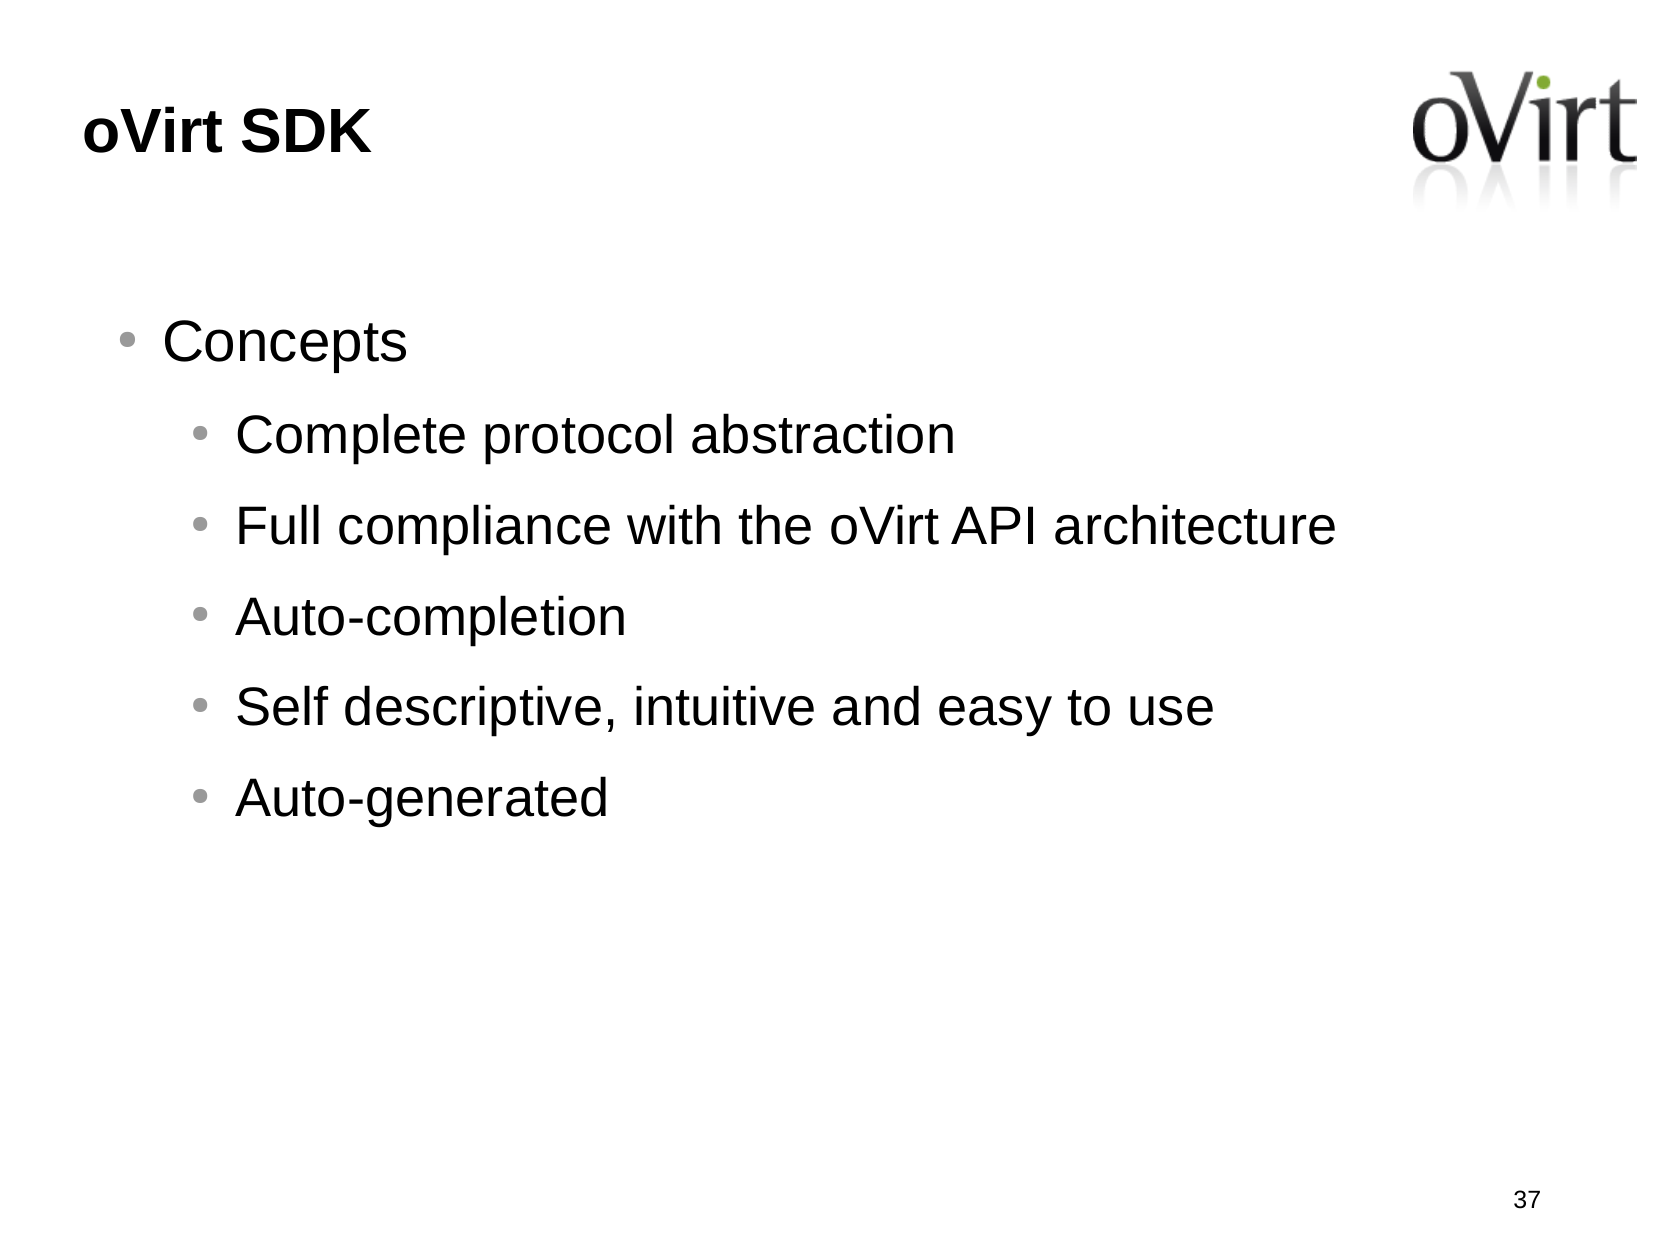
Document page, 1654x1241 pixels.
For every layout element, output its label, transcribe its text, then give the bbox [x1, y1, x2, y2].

title oVirt SDK [82, 37, 1571, 226]
text_box Concepts Complete protocol abstraction Full compliance with the oVirt API architecture Auto-completion Self descriptive, intuitive and easy to use Auto-generated [87, 301, 1576, 840]
picture [1571, 63, 1637, 212]
